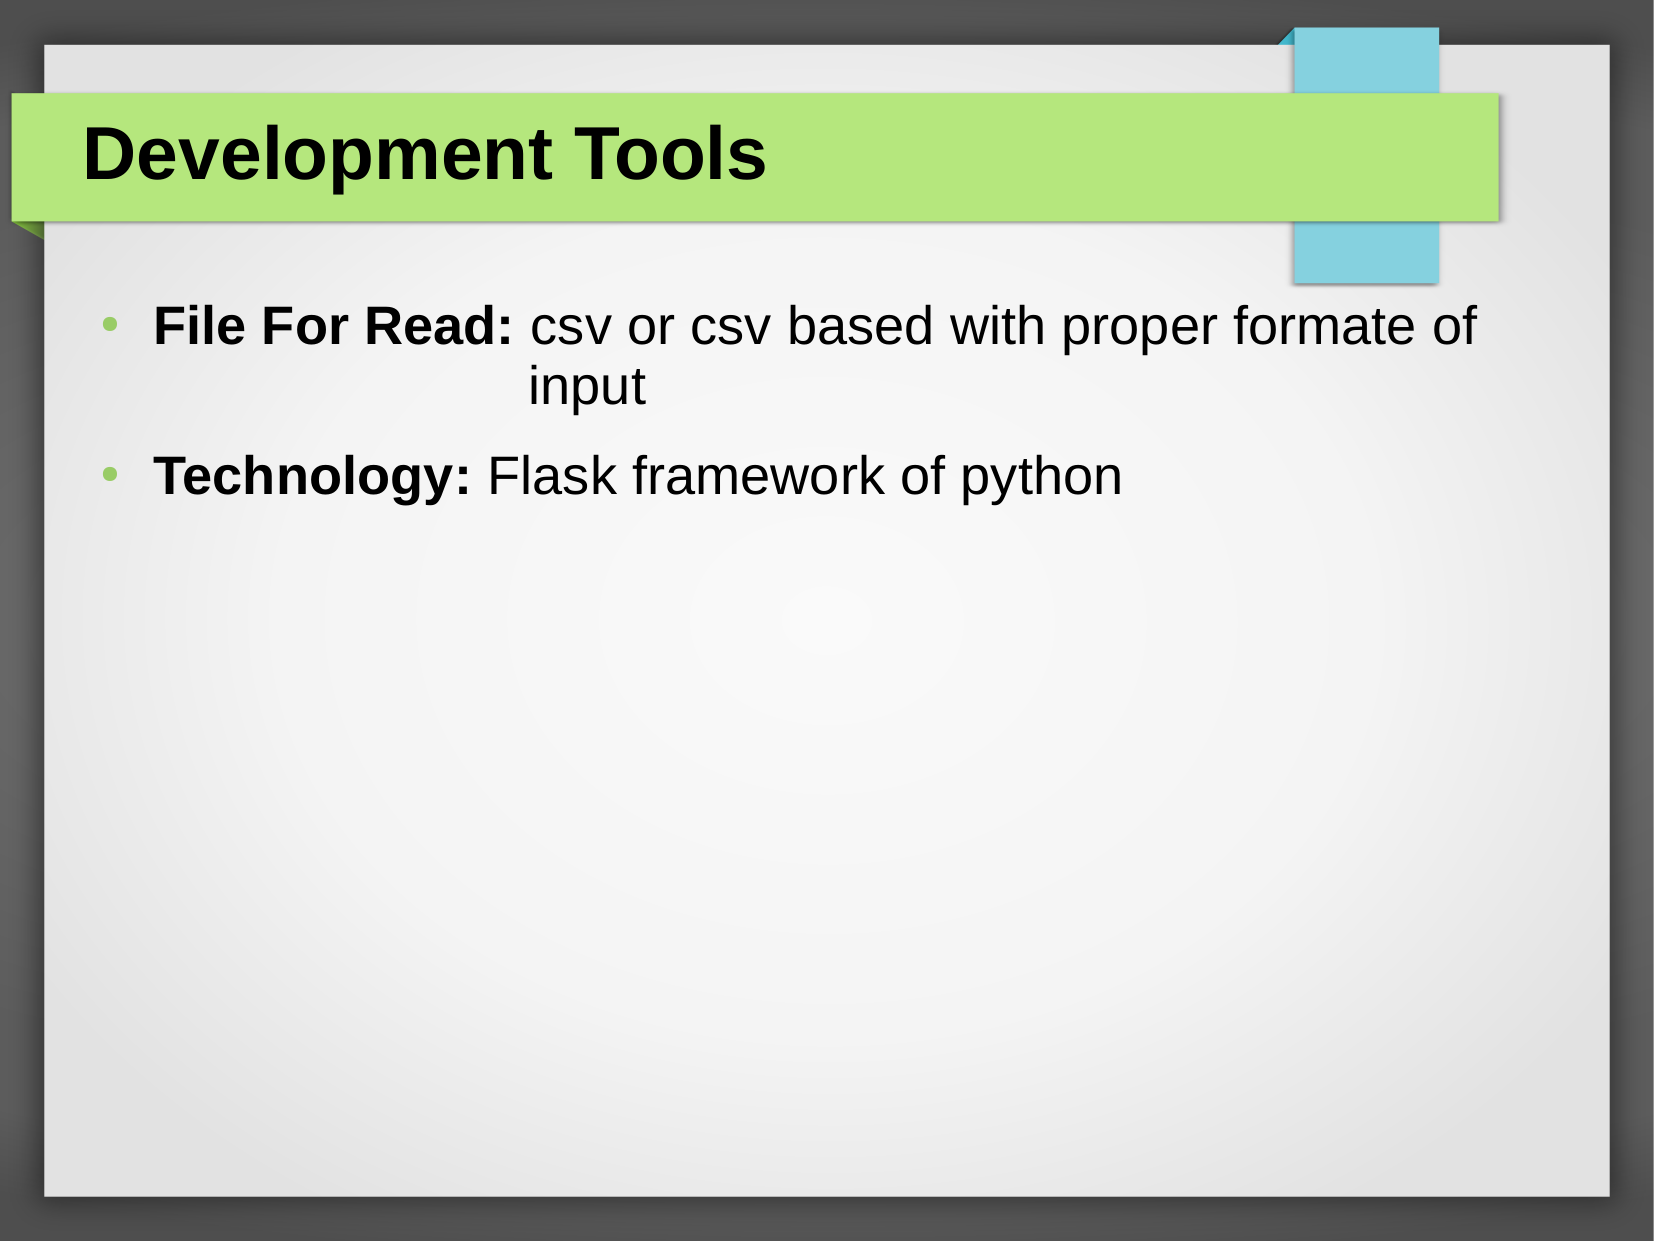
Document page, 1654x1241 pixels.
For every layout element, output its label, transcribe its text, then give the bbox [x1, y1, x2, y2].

picture [0, 0, 1654, 1241]
list File For Read: csv or csv based with proper formate of input Technology: Flask framework of python [82, 295, 1571, 1015]
title Development Tools [82, 94, 1264, 213]
